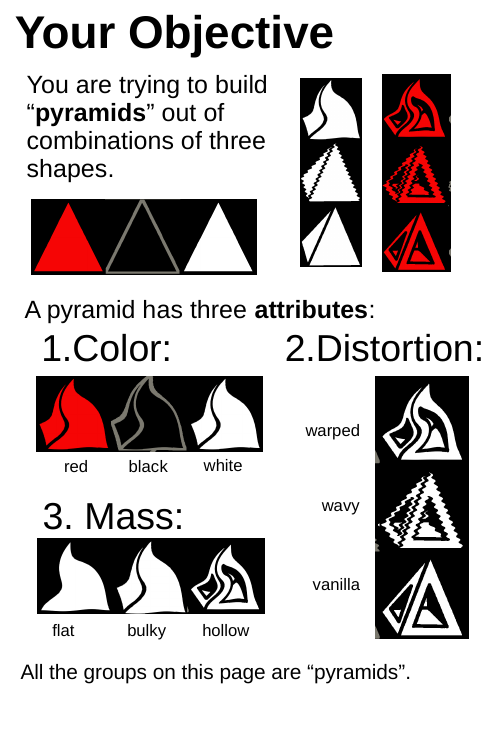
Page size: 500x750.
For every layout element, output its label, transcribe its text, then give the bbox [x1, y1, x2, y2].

text_box black [114, 449, 183, 484]
text_box flat [37, 613, 90, 648]
text_box hollow [187, 613, 265, 648]
text_box You are trying to build “pyramids” out of combinations of three shapes. [11, 63, 338, 190]
text_box 2.Distortion: [270, 319, 500, 377]
text_box wavy [307, 489, 376, 523]
text_box vanilla [297, 567, 376, 602]
picture [375, 376, 469, 639]
text_box warped [290, 414, 376, 448]
text_box Your Objective [0, 0, 350, 67]
text_box bulky [112, 613, 182, 648]
picture [382, 74, 451, 272]
picture [36, 376, 263, 453]
picture [300, 78, 362, 267]
text_box red [49, 449, 103, 484]
text_box white [189, 448, 269, 482]
text_box 3. Mass: [27, 487, 200, 545]
text_box All the groups on this page are “pyramids”. [5, 653, 427, 713]
picture [31, 199, 257, 275]
text_box 1.Color: [26, 319, 188, 377]
picture [37, 538, 265, 614]
text_box A pyramid has three attributes: [9, 288, 451, 332]
